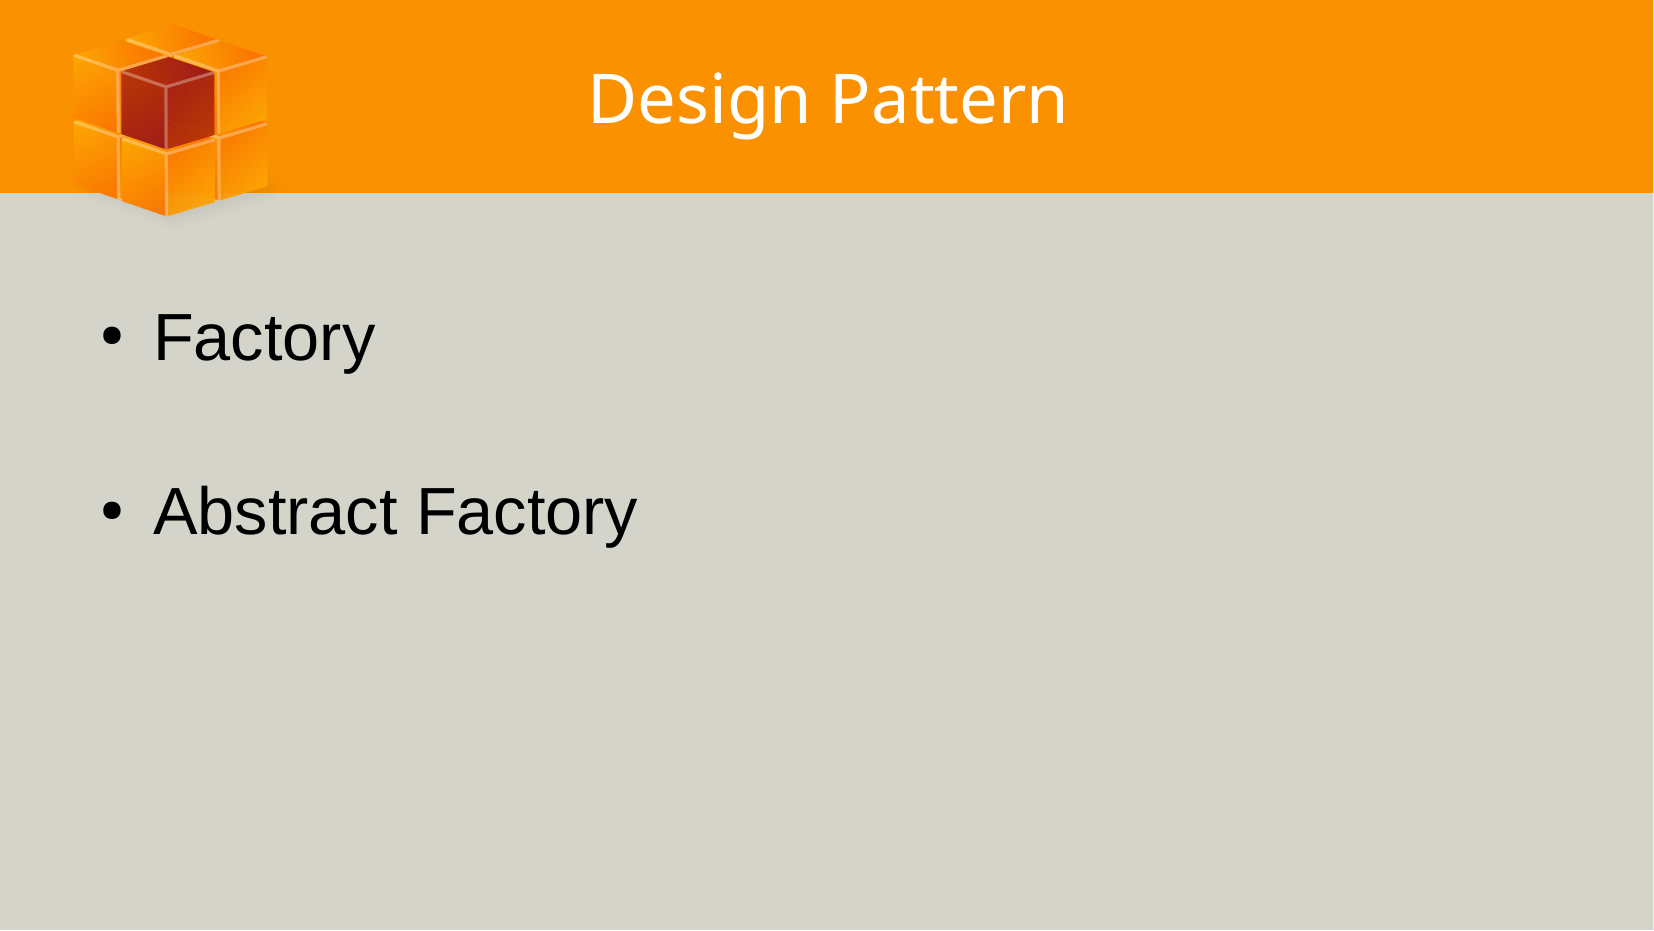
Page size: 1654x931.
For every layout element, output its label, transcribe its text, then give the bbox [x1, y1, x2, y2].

title Design Pattern [0, 0, 1654, 193]
list Factory Abstract Factory [82, 300, 1571, 840]
picture [56, 3, 297, 237]
